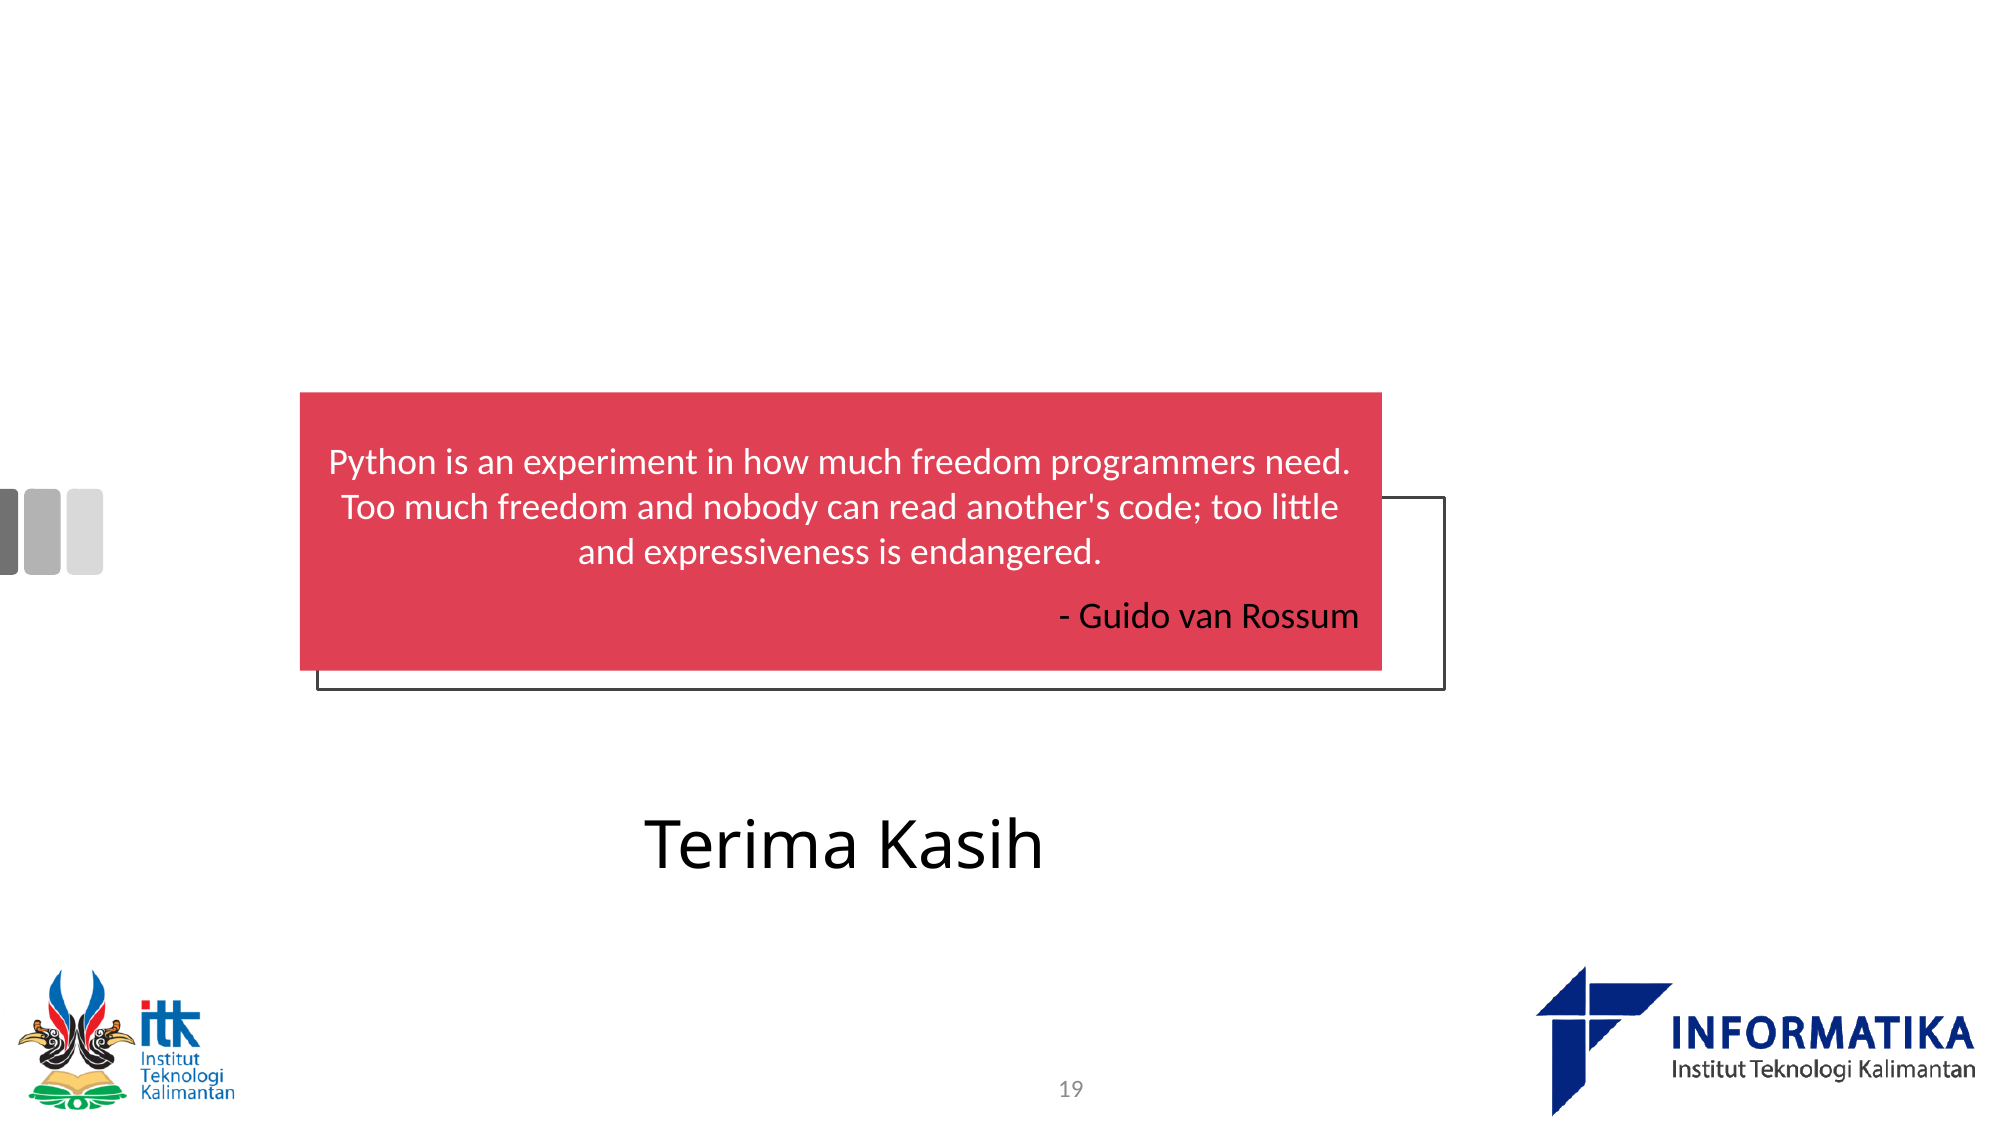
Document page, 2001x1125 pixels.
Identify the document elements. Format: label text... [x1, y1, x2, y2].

picture [0, 935, 253, 1125]
picture [1534, 965, 1976, 1118]
text_box Terima Kasih [539, 740, 1152, 944]
text_box [299, 588, 1382, 671]
text_box - Guido van Rossum [1037, 587, 1382, 651]
text_box [299, 392, 1382, 416]
text_box Python is an experiment in how much freedom programmers need. Too much freedom and nobody can read another's code; too little and expressiveness is endangered. [299, 416, 1382, 588]
